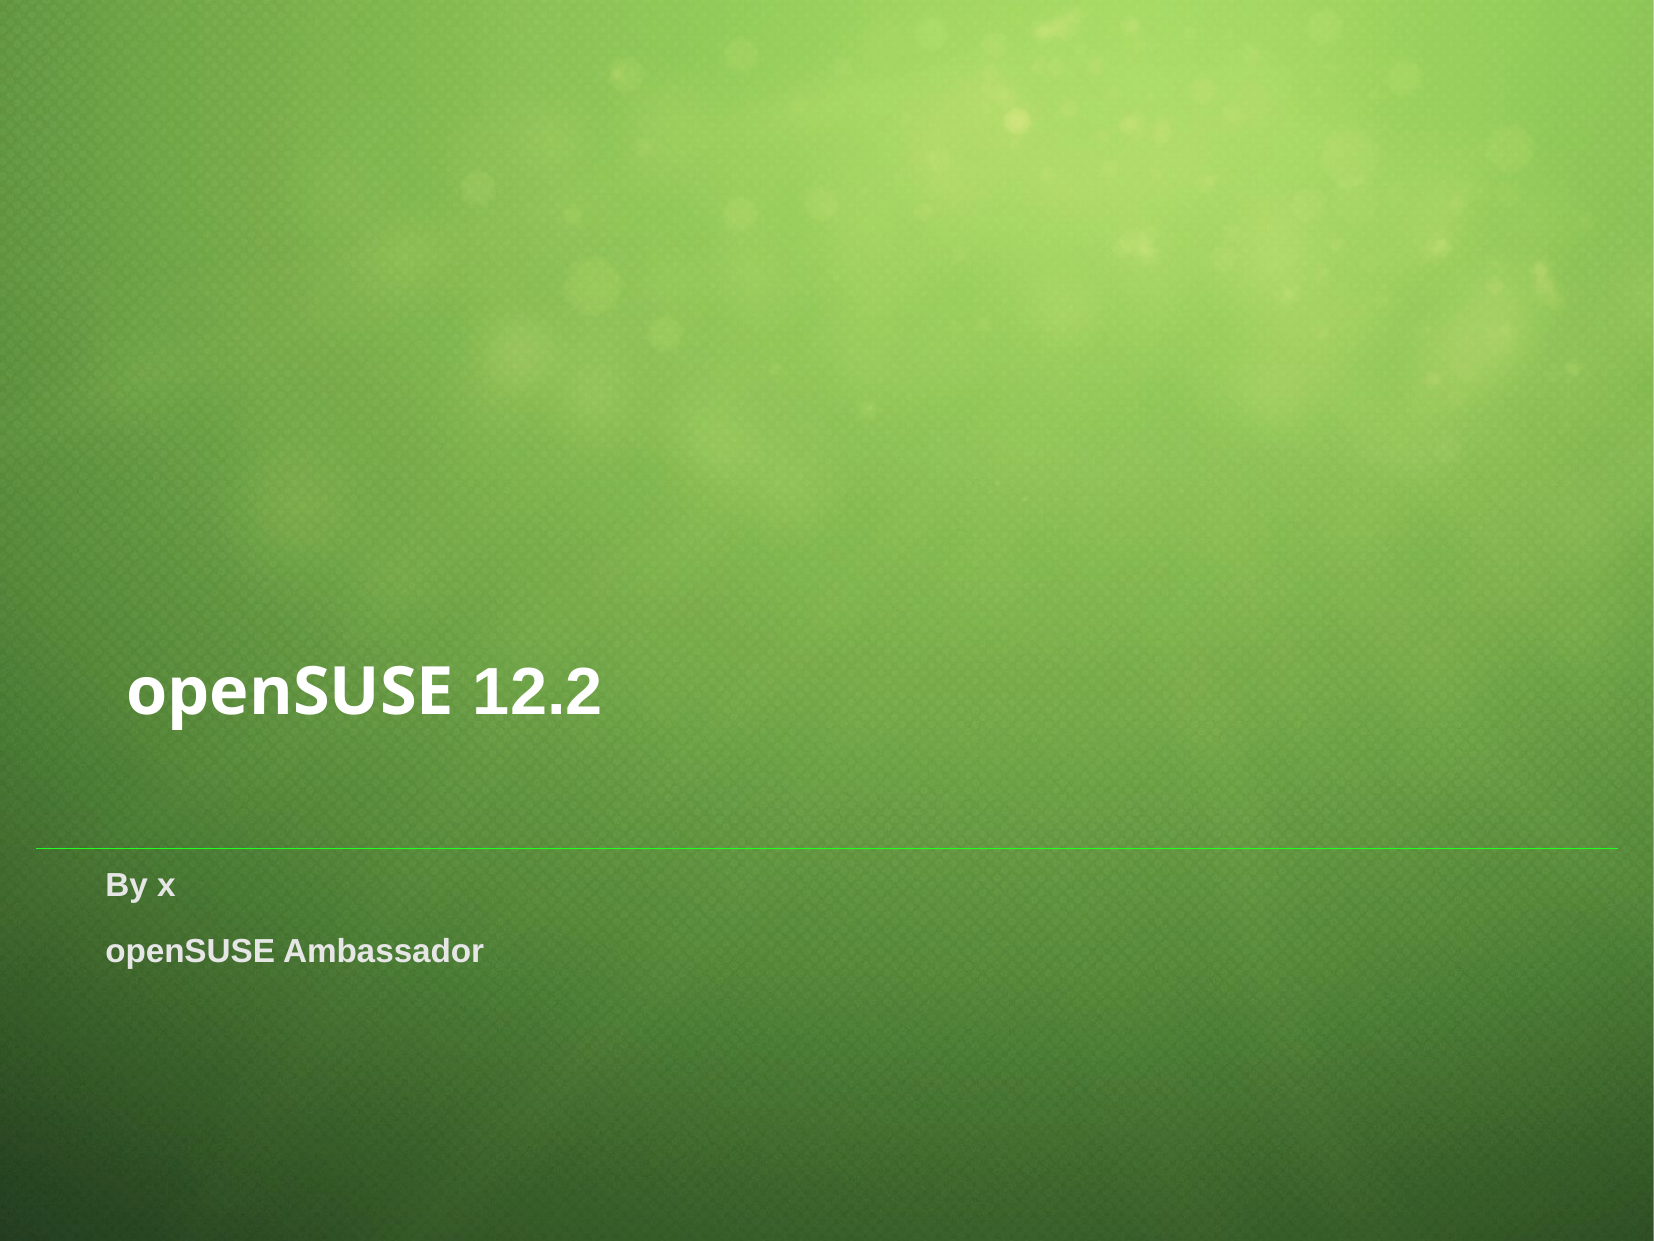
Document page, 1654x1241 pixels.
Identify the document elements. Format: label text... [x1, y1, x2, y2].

picture [0, 0, 1654, 1241]
title openSUSE 12.2 [126, 428, 1573, 734]
list By x openSUSE Ambassador [105, 866, 838, 1241]
